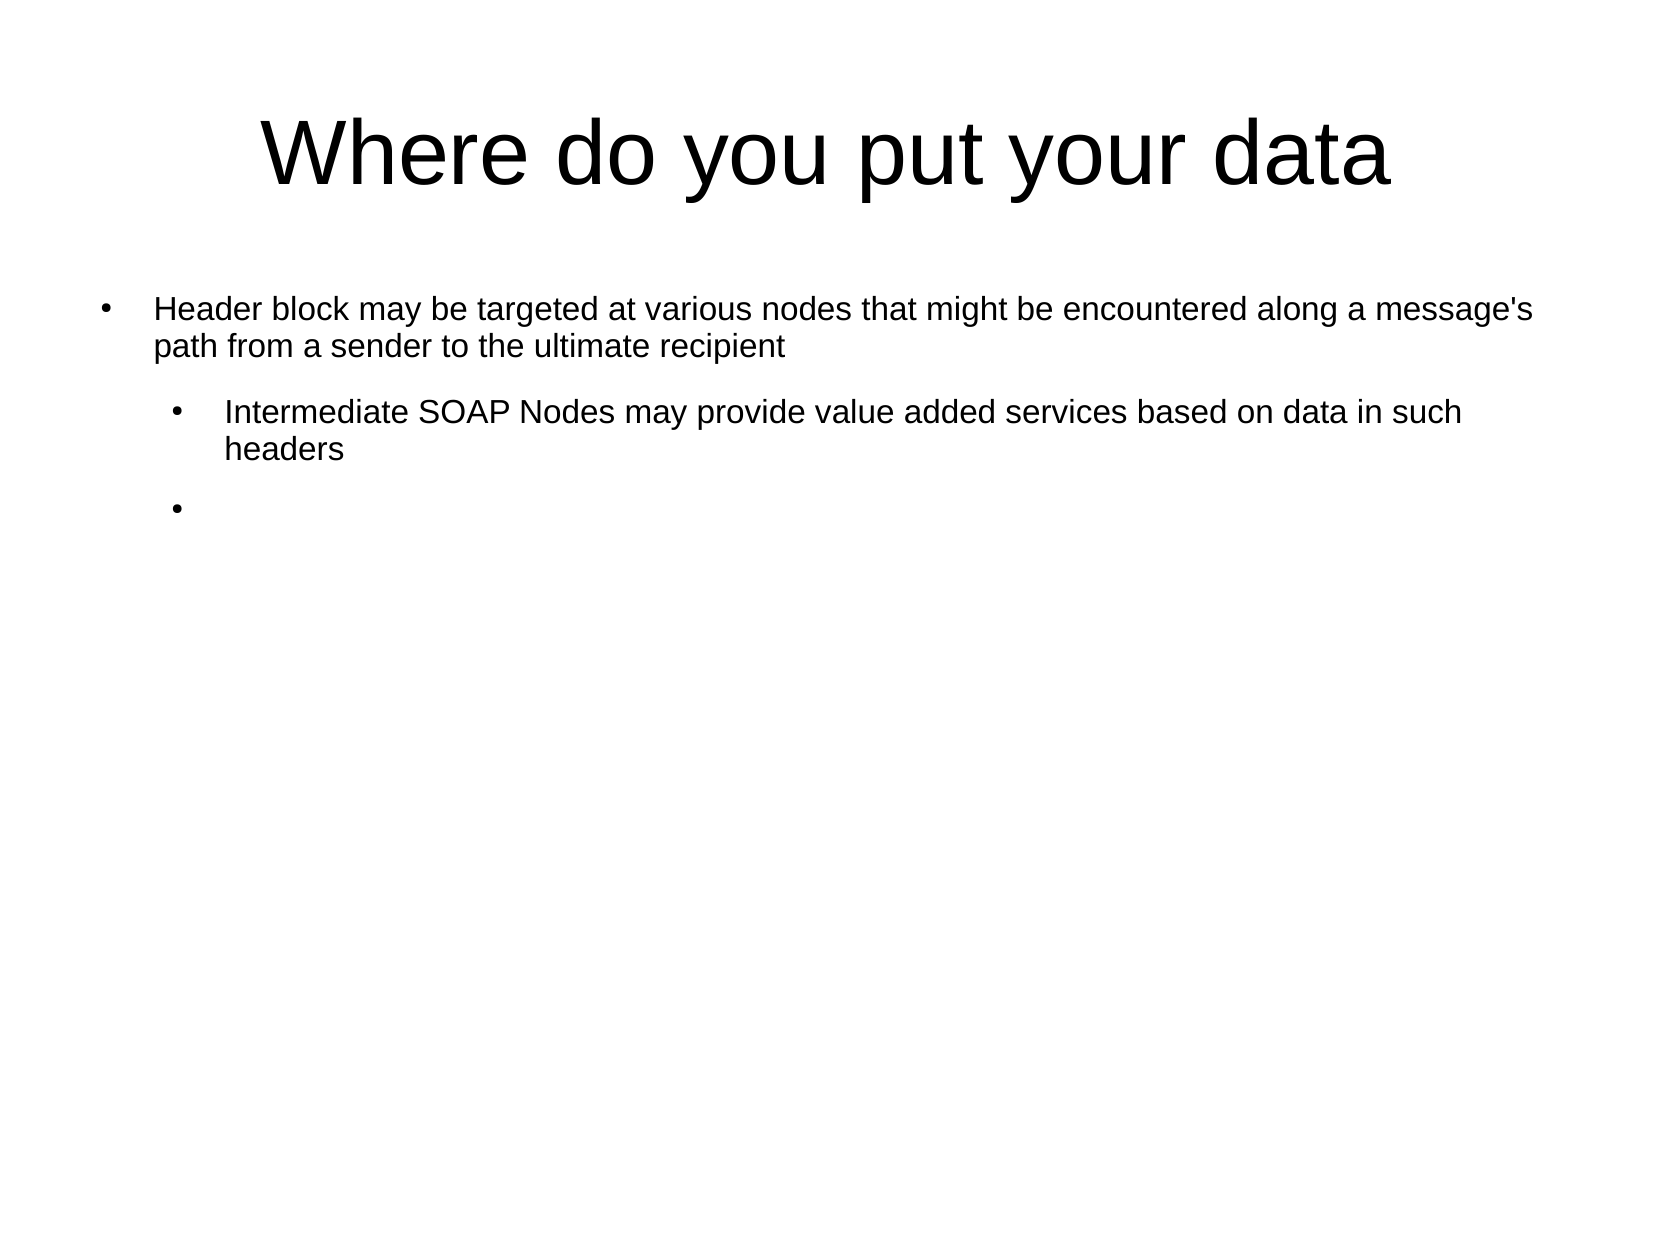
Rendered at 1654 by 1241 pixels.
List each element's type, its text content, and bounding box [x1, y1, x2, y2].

list Header block may be targeted at various nodes that might be encountered along a message's path from a sender to the ultimate recipient Intermediate SOAP Nodes may provide value added services based on data in such headers [82, 290, 1571, 1109]
title Where do you put your data [82, 49, 1571, 257]
